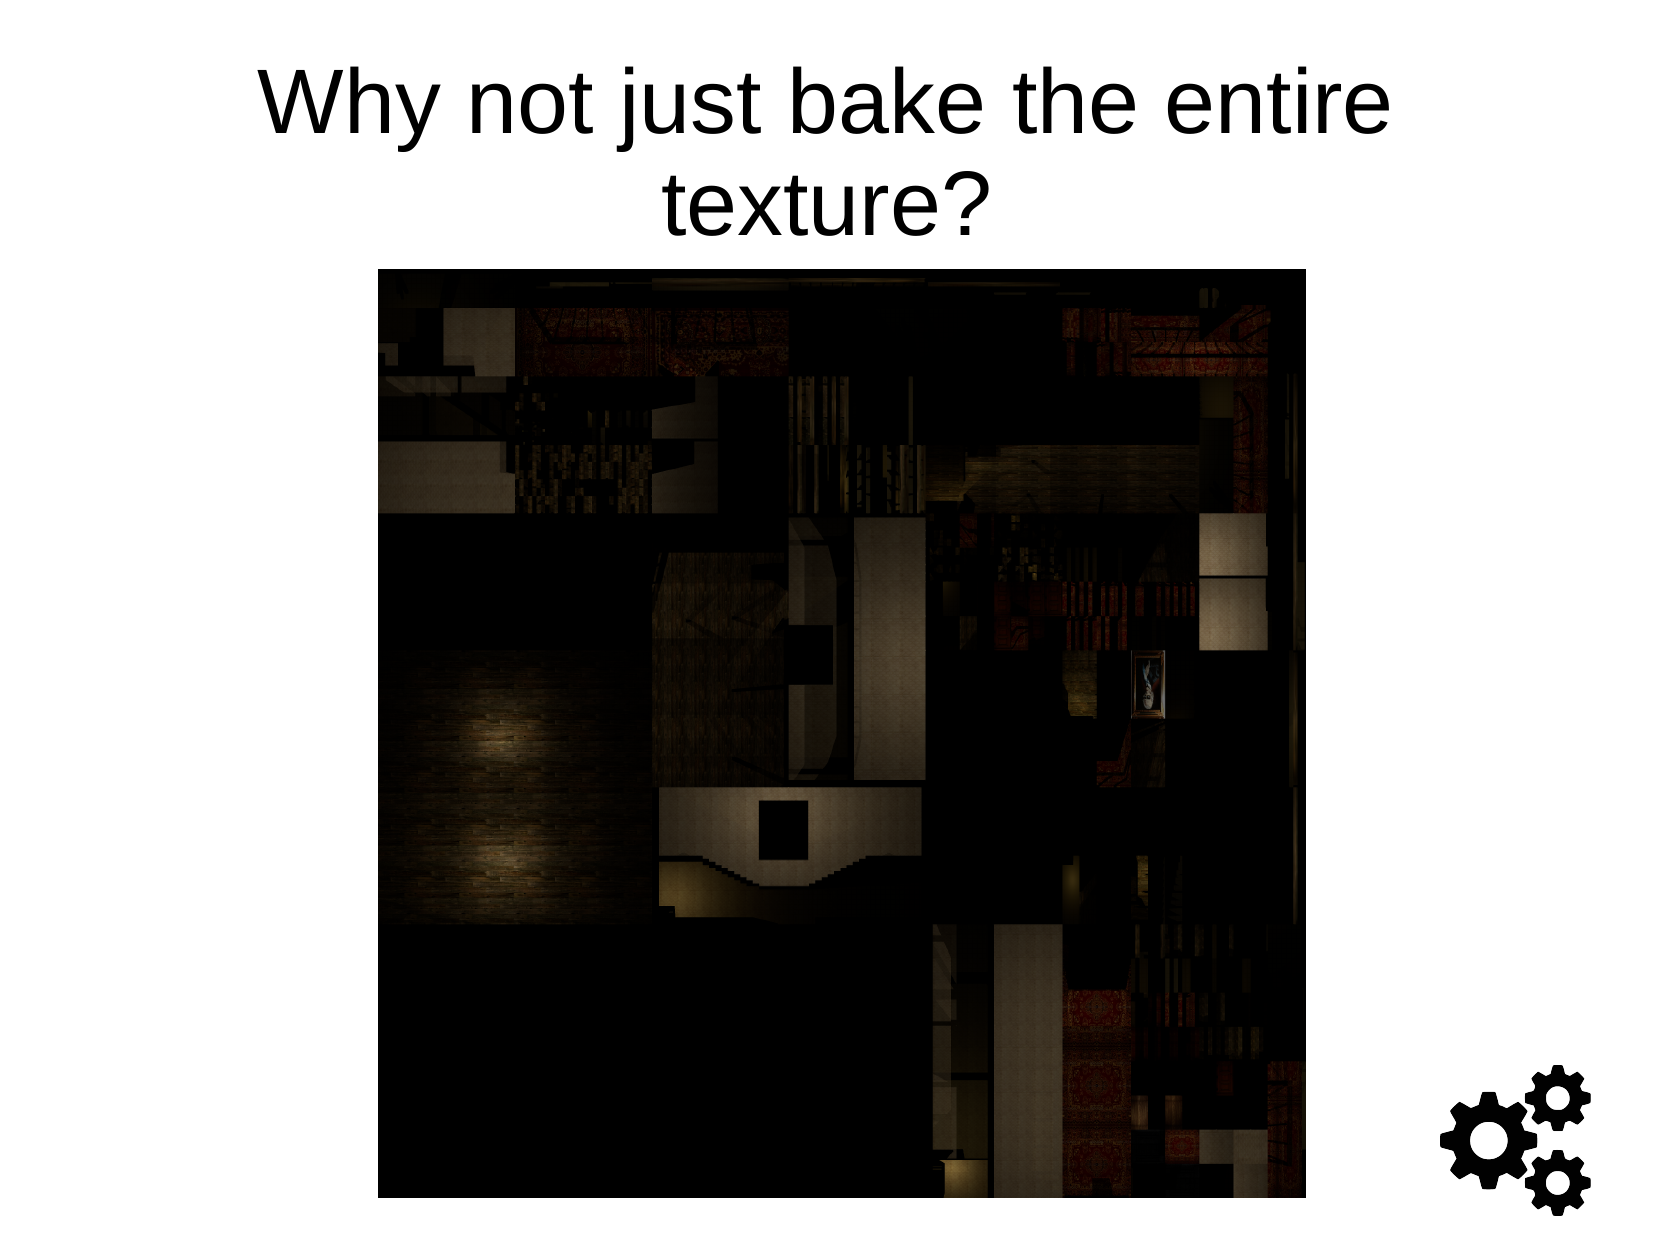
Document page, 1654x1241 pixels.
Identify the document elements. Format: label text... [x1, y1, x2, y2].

title Why not just bake the entire texture? [82, 49, 1571, 257]
picture [378, 269, 1306, 1198]
picture [1440, 1065, 1591, 1216]
